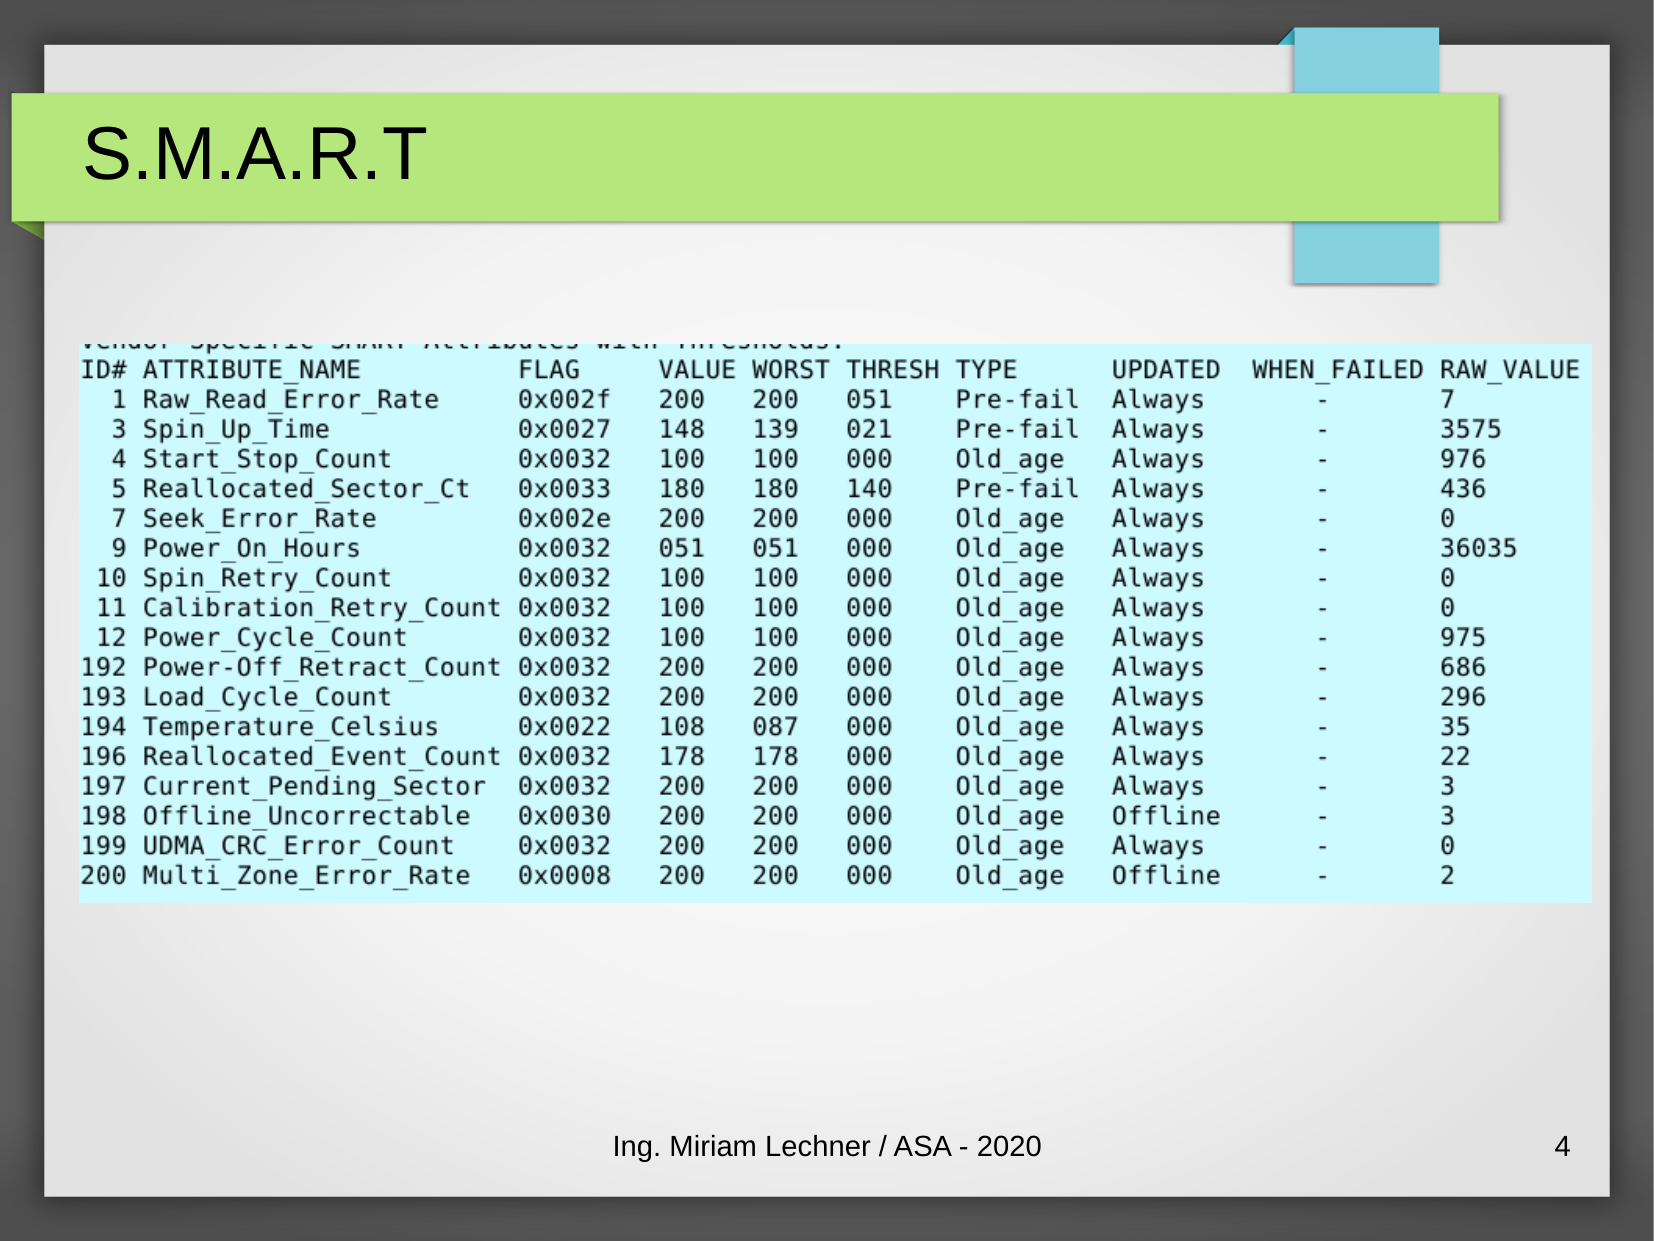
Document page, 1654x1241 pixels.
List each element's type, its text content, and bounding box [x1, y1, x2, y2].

picture [0, 0, 1654, 1241]
title S.M.A.R.T [82, 94, 1264, 213]
